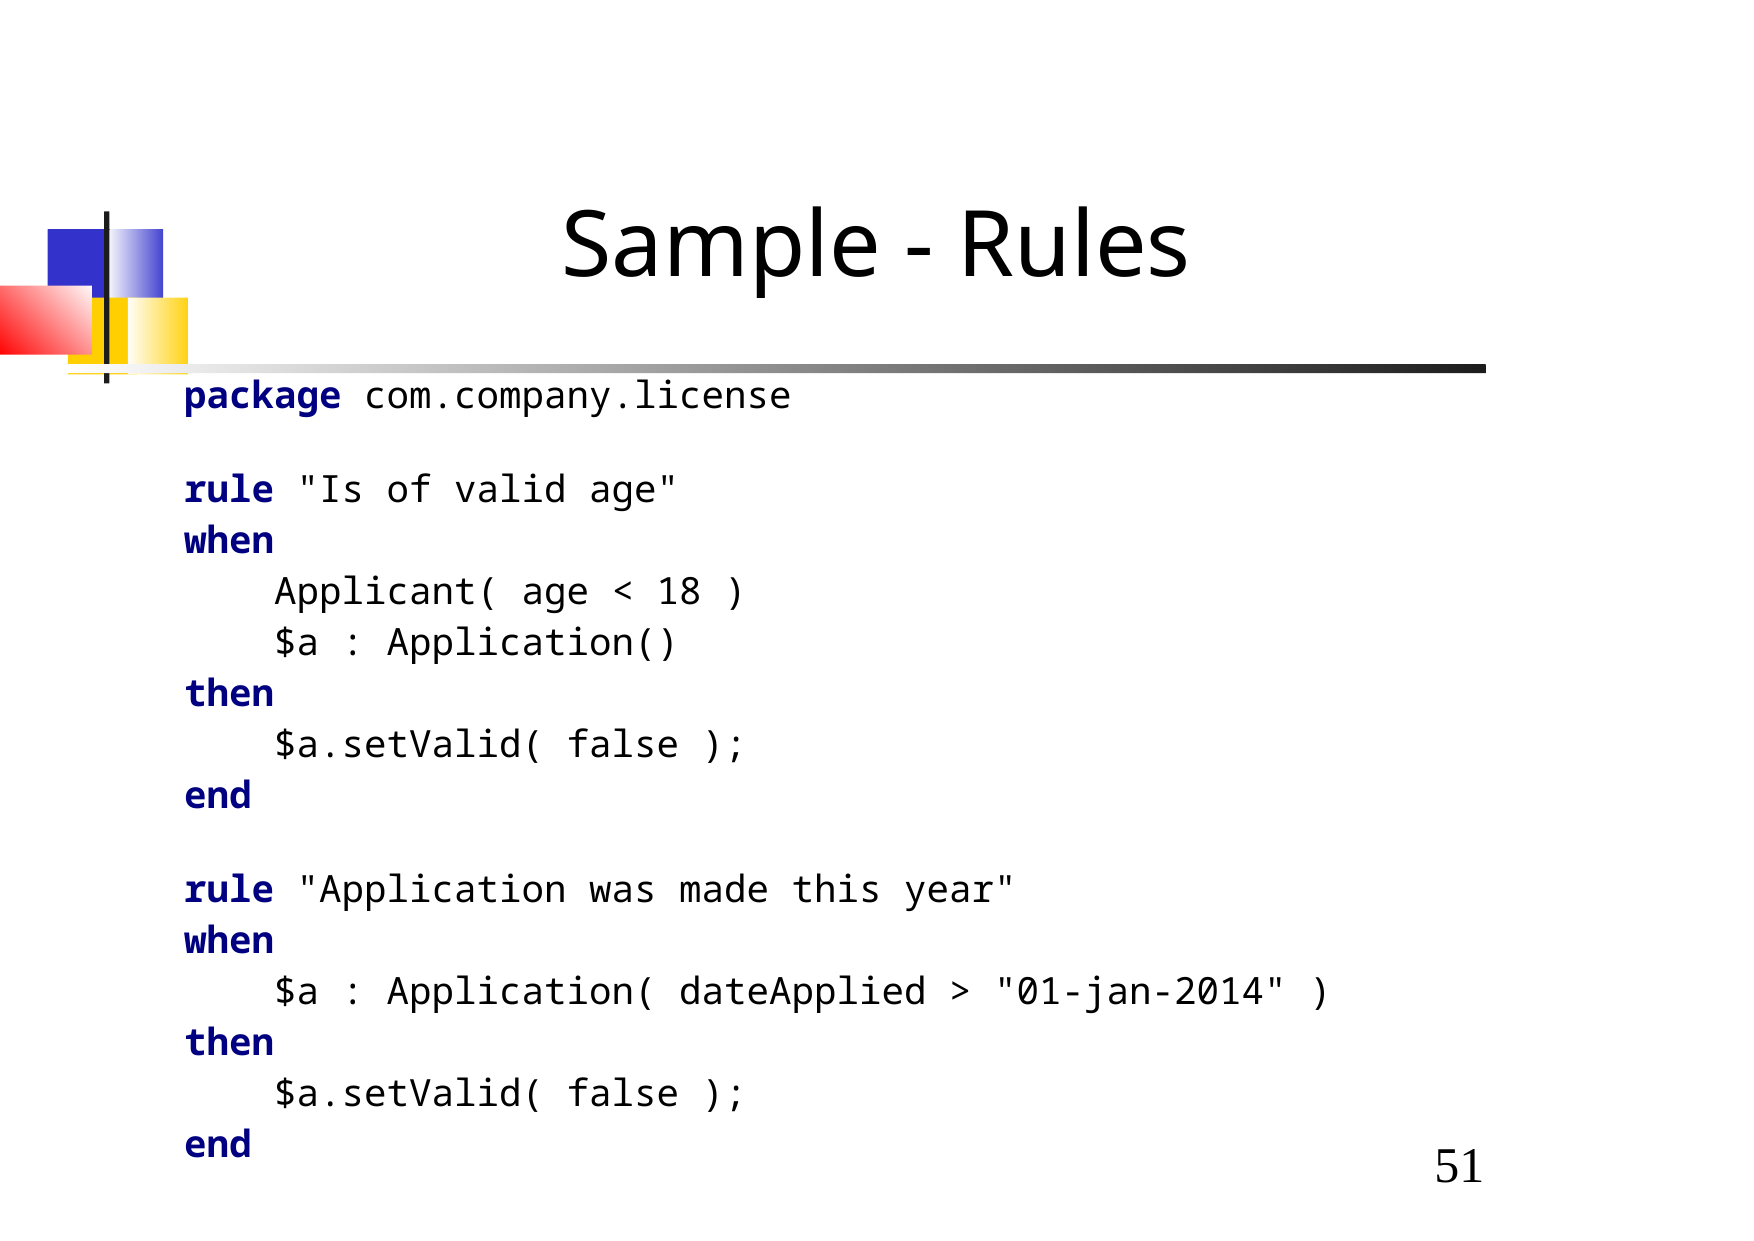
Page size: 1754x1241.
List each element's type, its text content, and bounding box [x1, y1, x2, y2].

title Sample - Rules [179, 147, 1574, 344]
list package com.company.license rule "Is of valid age" when Applicant( age < 18 ) $a : Application() then $a.setValid( false ); end rule "Application was made this year" when $a : Application( dateApplied > "01-jan-2014" ) then $a.setValid( false ); end [179, 371, 1574, 1165]
